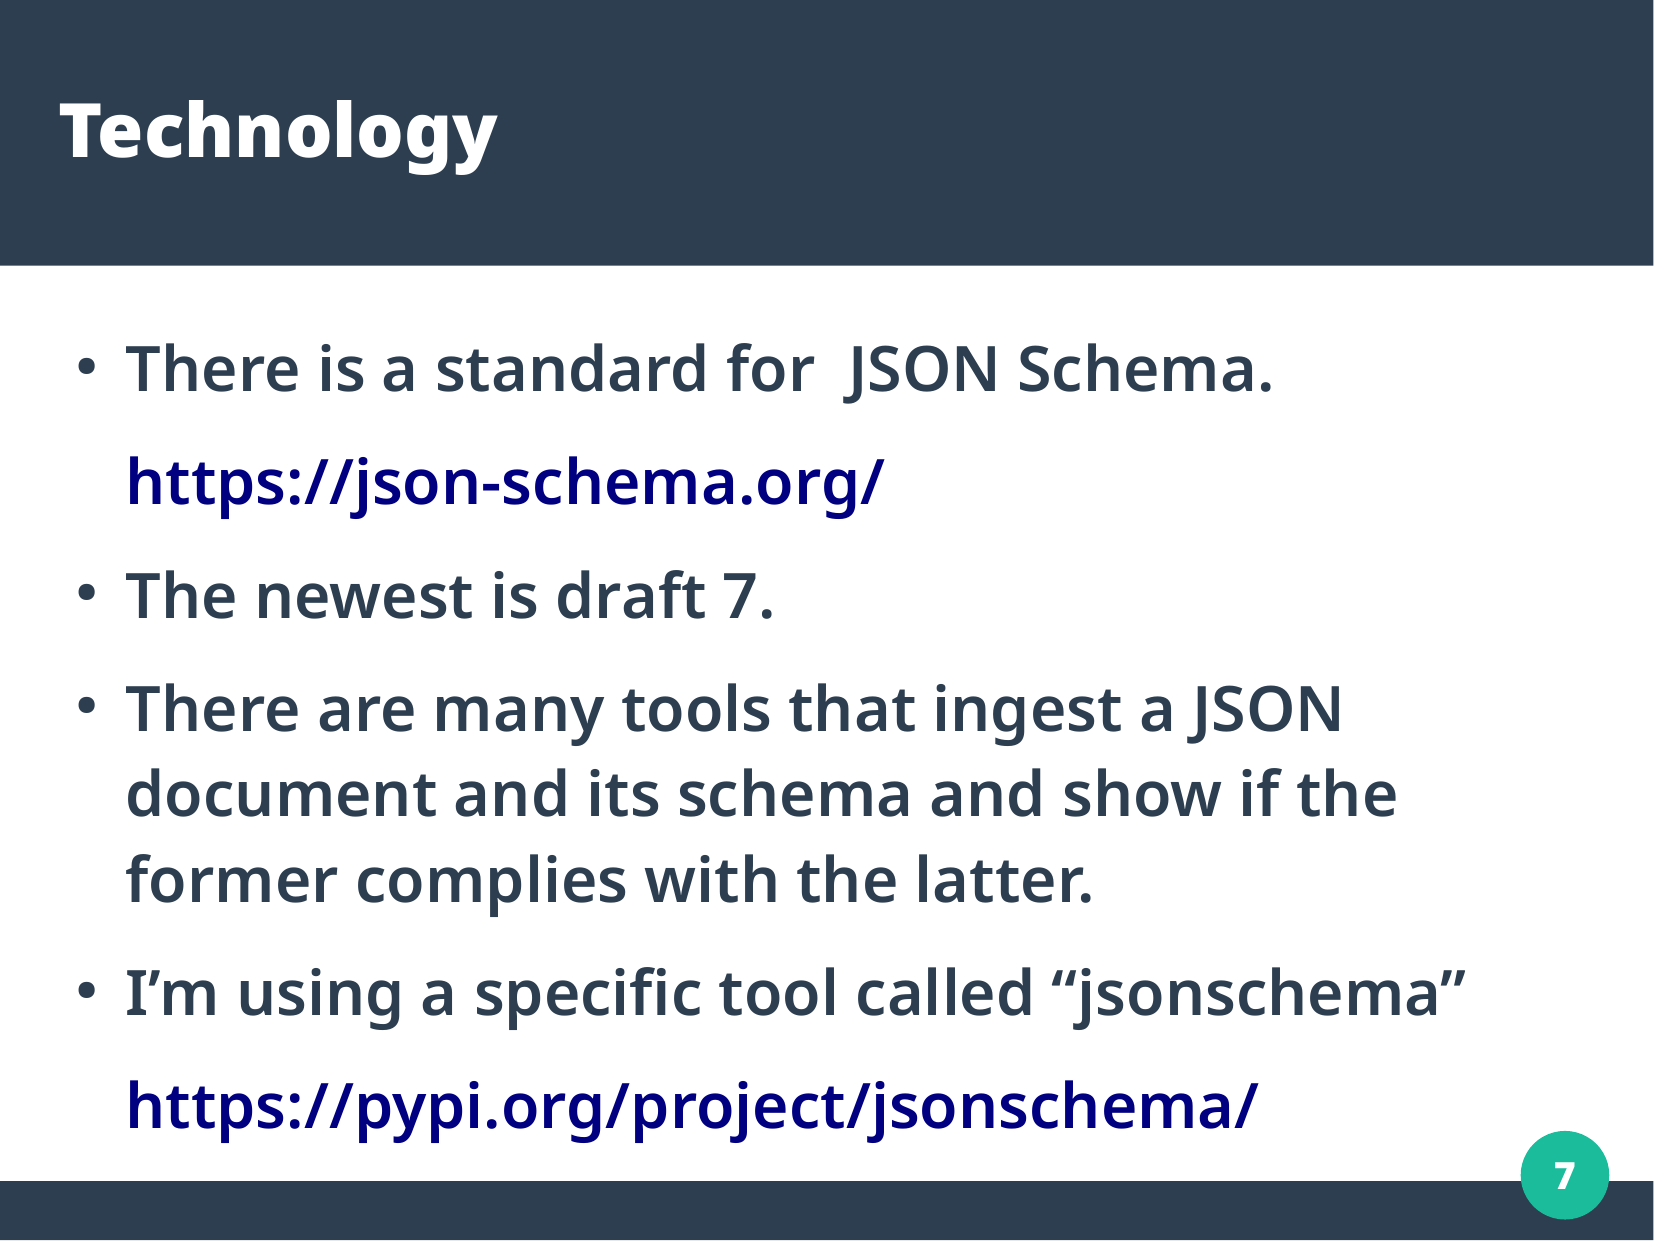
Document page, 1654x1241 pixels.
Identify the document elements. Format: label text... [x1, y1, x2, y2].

list There is a standard for JSON Schema. https://json-schema.org/ The newest is draft 7. There are many tools that ingest a JSON document and its schema and show if the former complies with the latter. I’m using a specific tool called “jsonschema” https://pypi.org/project/jsonschema/ [59, 324, 1595, 1152]
title Technology [59, 49, 1595, 207]
